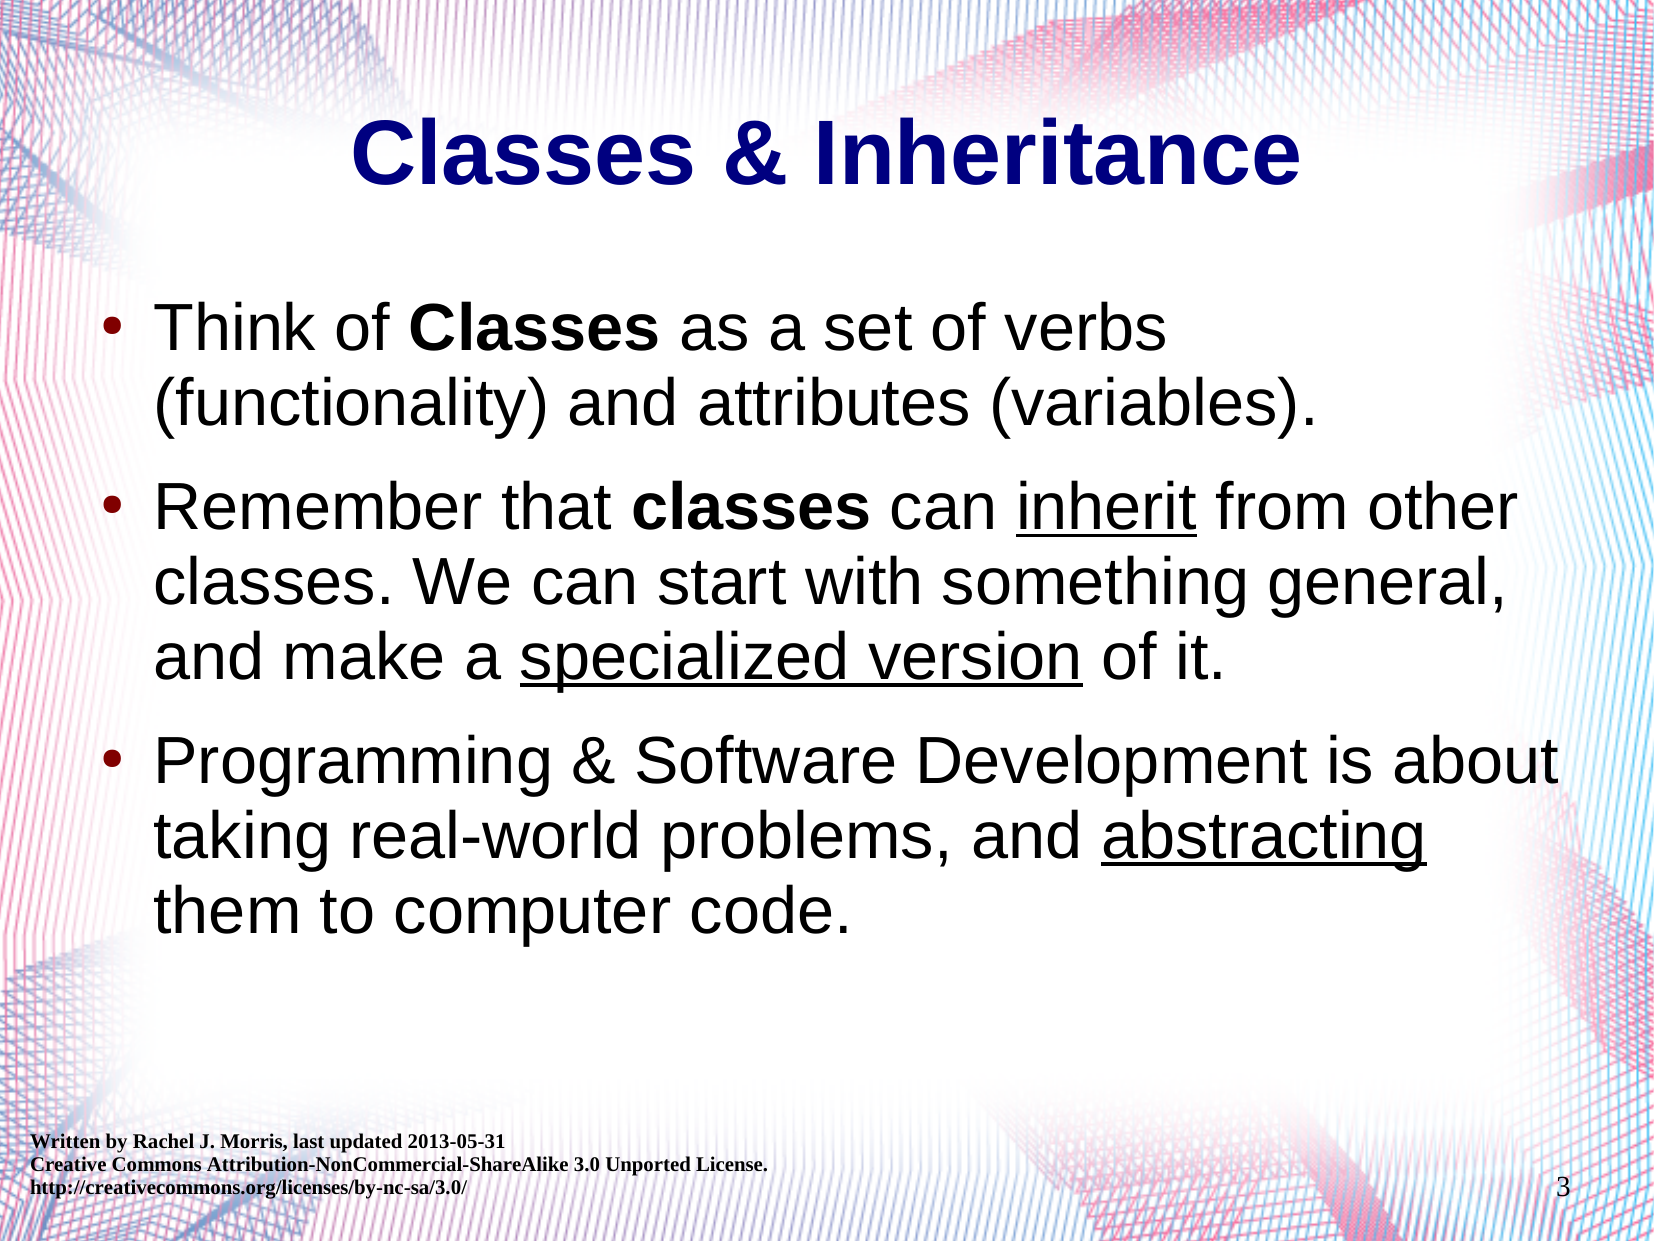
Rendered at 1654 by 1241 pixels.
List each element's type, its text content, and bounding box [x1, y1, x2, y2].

title Classes & Inheritance [82, 49, 1571, 257]
list Think of Classes as a set of verbs (functionality) and attributes (variables). Remember that classes can inherit from other classes. We can start with something general, and make a specialized version of it. Programming & Software Development is about taking real-world problems, and abstracting them to computer code. [82, 290, 1571, 1010]
picture [0, 0, 1654, 1241]
